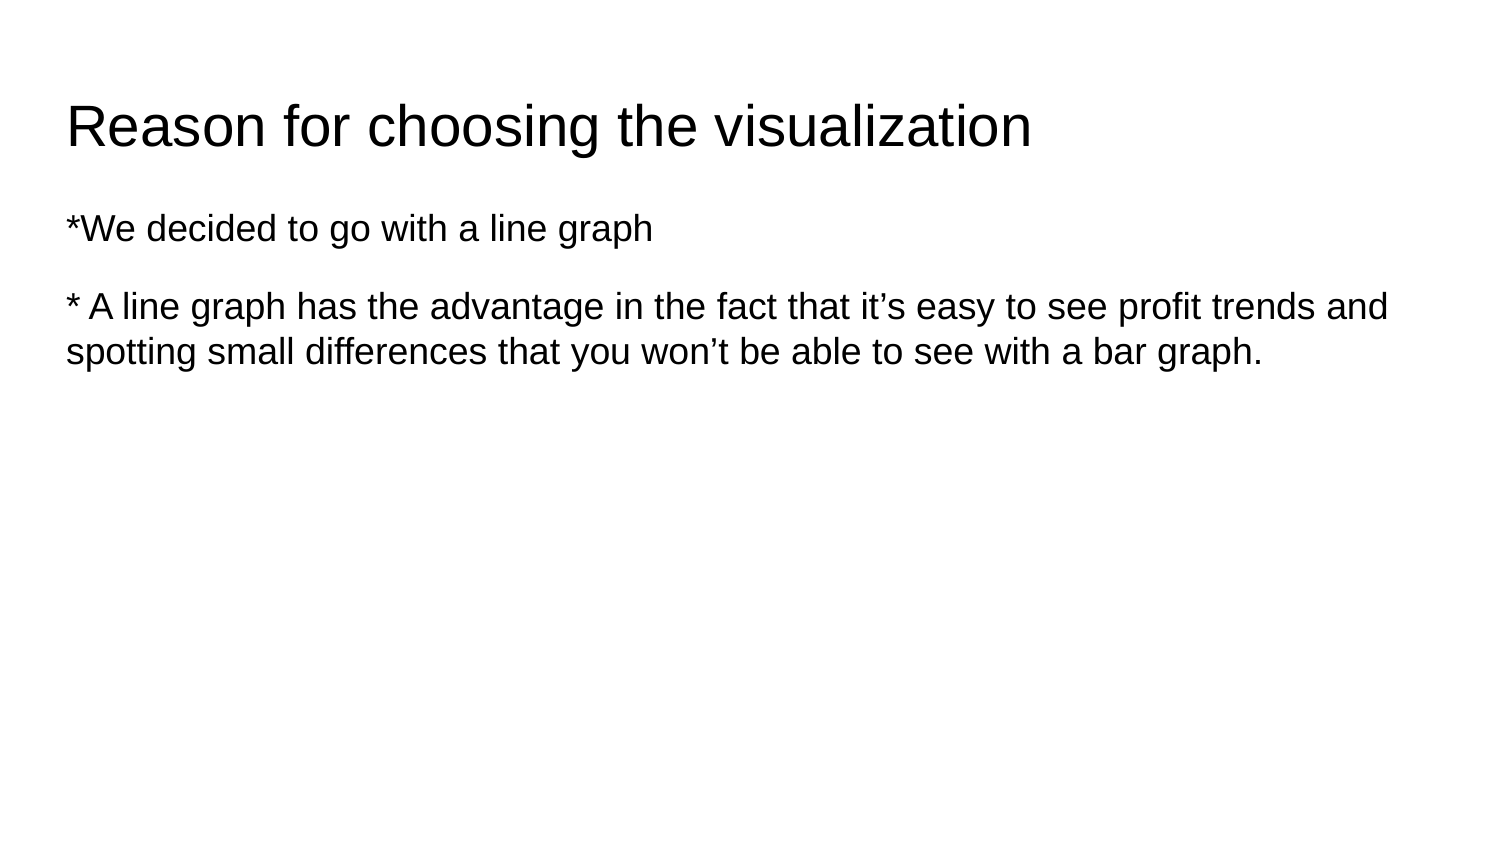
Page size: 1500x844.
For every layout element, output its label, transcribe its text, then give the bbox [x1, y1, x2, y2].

list *We decided to go with a line graph * A line graph has the advantage in the fact that it’s easy to see profit trends and spotting small differences that you won’t be able to see with a bar graph. [51, 189, 1449, 750]
title Reason for choosing the visualization [51, 72, 1449, 167]
